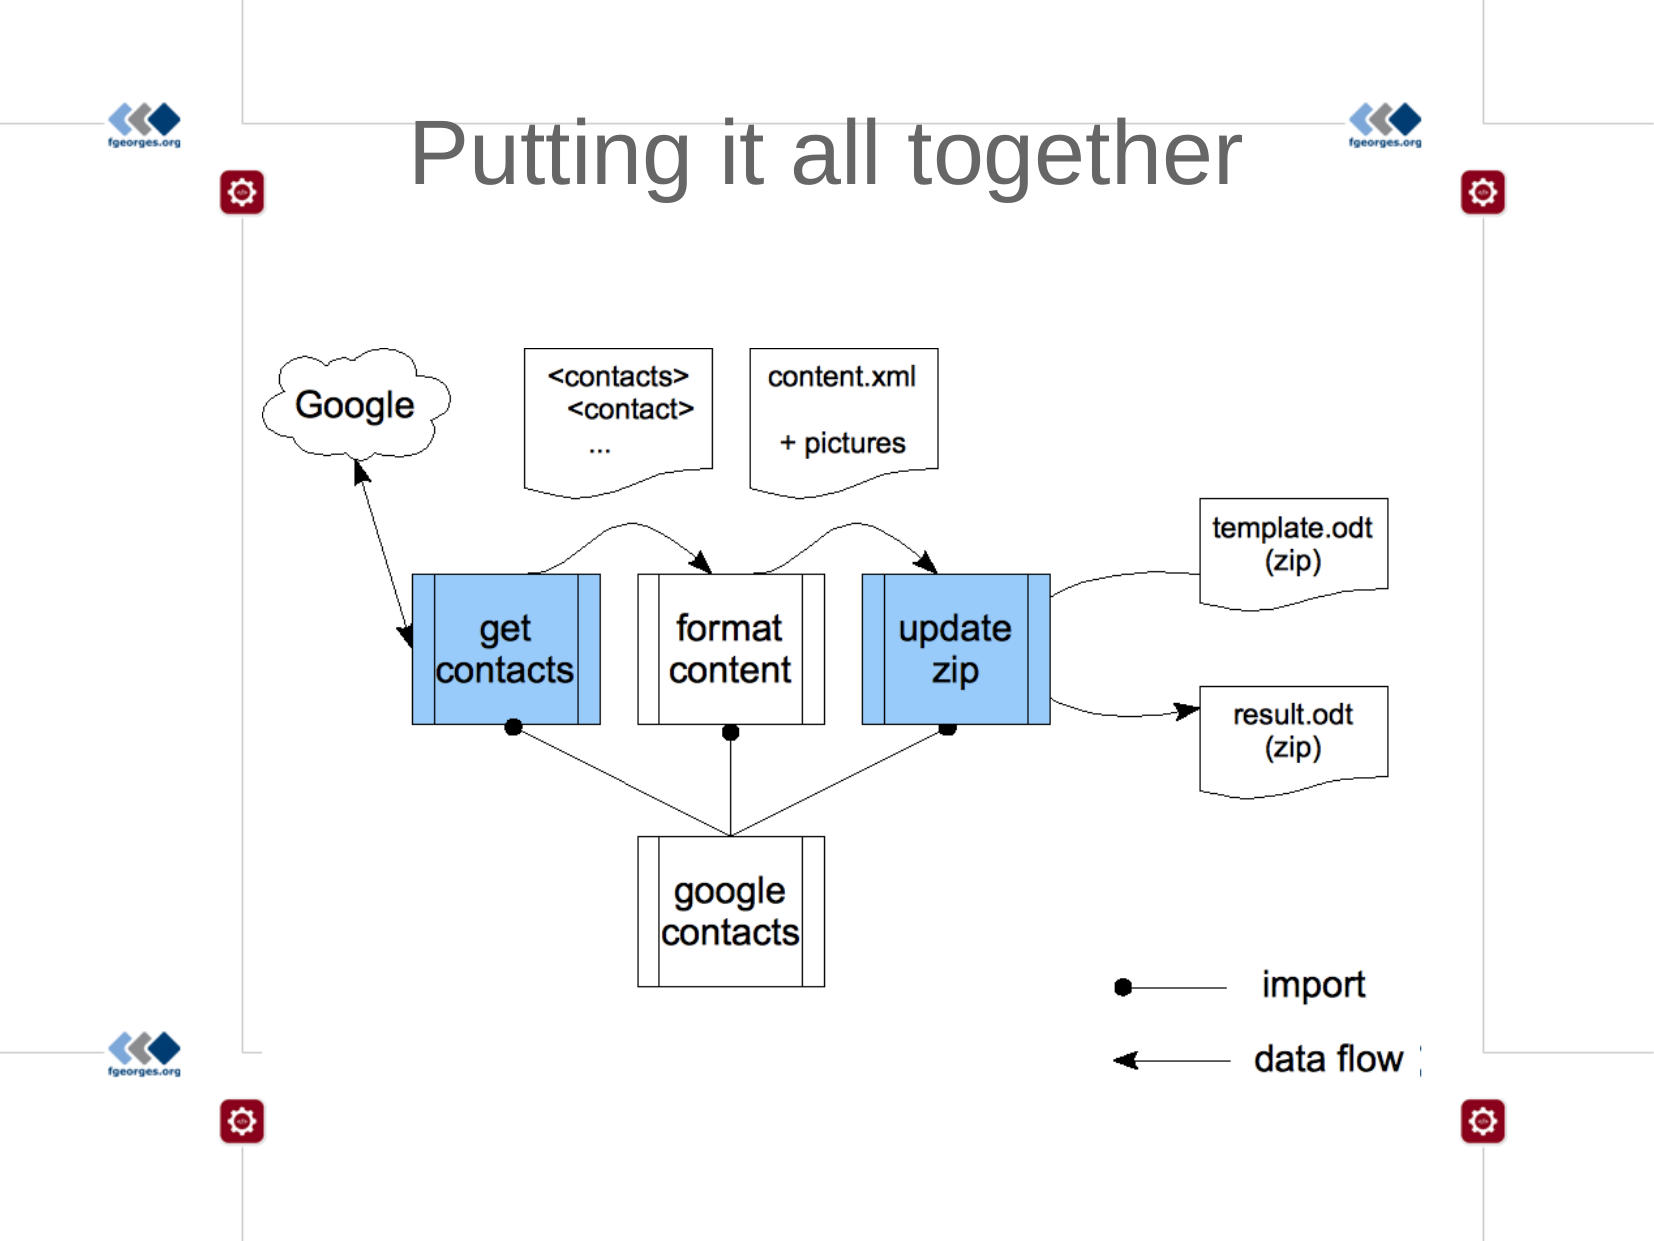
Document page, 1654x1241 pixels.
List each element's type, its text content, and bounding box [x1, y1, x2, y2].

picture [0, 0, 1654, 1241]
title Putting it all together [82, 56, 1571, 250]
